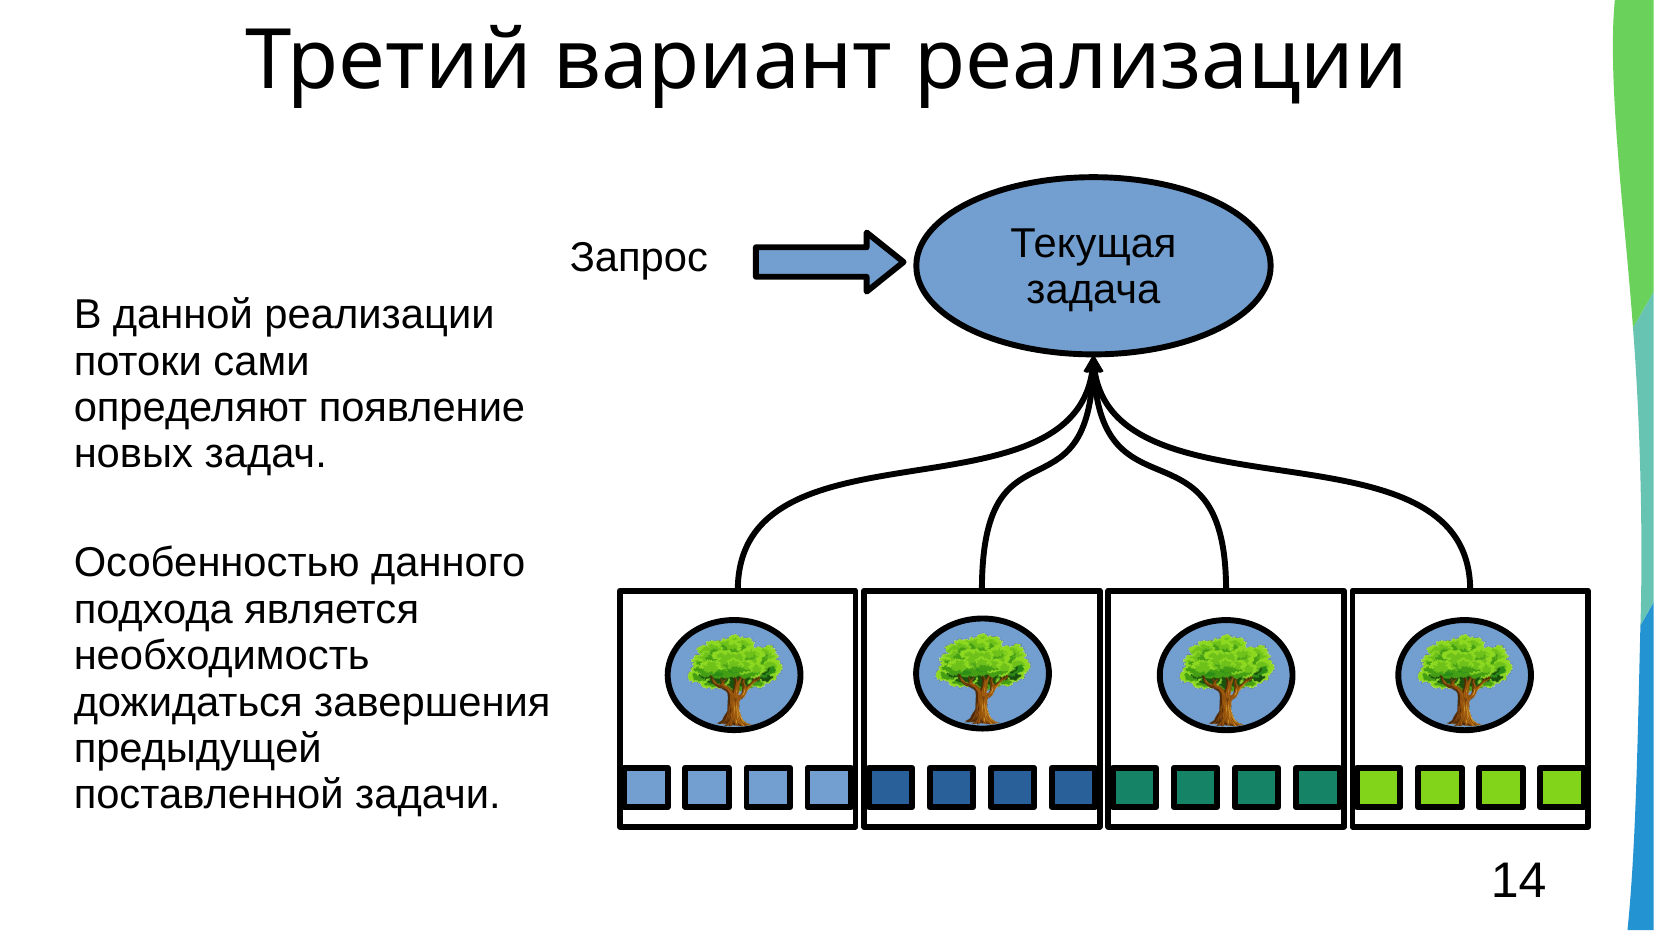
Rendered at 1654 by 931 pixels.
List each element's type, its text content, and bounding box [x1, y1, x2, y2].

text_box Особенностью данного подхода является необходимость дожидаться завершения предыдущей поставленной задачи. [59, 531, 591, 931]
text_box [1051, 767, 1096, 808]
picture [650, 631, 829, 731]
text_box [868, 767, 913, 808]
text_box [1173, 767, 1218, 808]
text_box [941, 618, 1024, 630]
text_box В данной реализации потоки сами определяют появление новых задач. [59, 283, 562, 550]
text_box [1417, 767, 1462, 808]
text_box [755, 232, 904, 292]
text_box [1234, 767, 1279, 808]
text_box [1112, 767, 1157, 808]
text_box [1356, 767, 1401, 808]
text_box [746, 767, 791, 808]
text_box <number> [1476, 845, 1654, 916]
text_box [929, 767, 974, 808]
text_box [624, 767, 668, 808]
text_box [807, 767, 852, 808]
picture [1380, 631, 1559, 731]
text_box [1186, 620, 1266, 631]
text_box Текущая задача [916, 177, 1271, 355]
text_box [1295, 767, 1340, 808]
picture [1142, 631, 1321, 731]
picture [898, 630, 1077, 729]
text_box [1425, 620, 1505, 631]
title Третий вариант реализации [0, 0, 1654, 114]
text_box [685, 767, 730, 808]
text_box [990, 767, 1035, 808]
text_box [1479, 767, 1523, 808]
text_box Запрос [555, 226, 880, 298]
text_box [1540, 767, 1584, 808]
text_box [694, 620, 774, 631]
